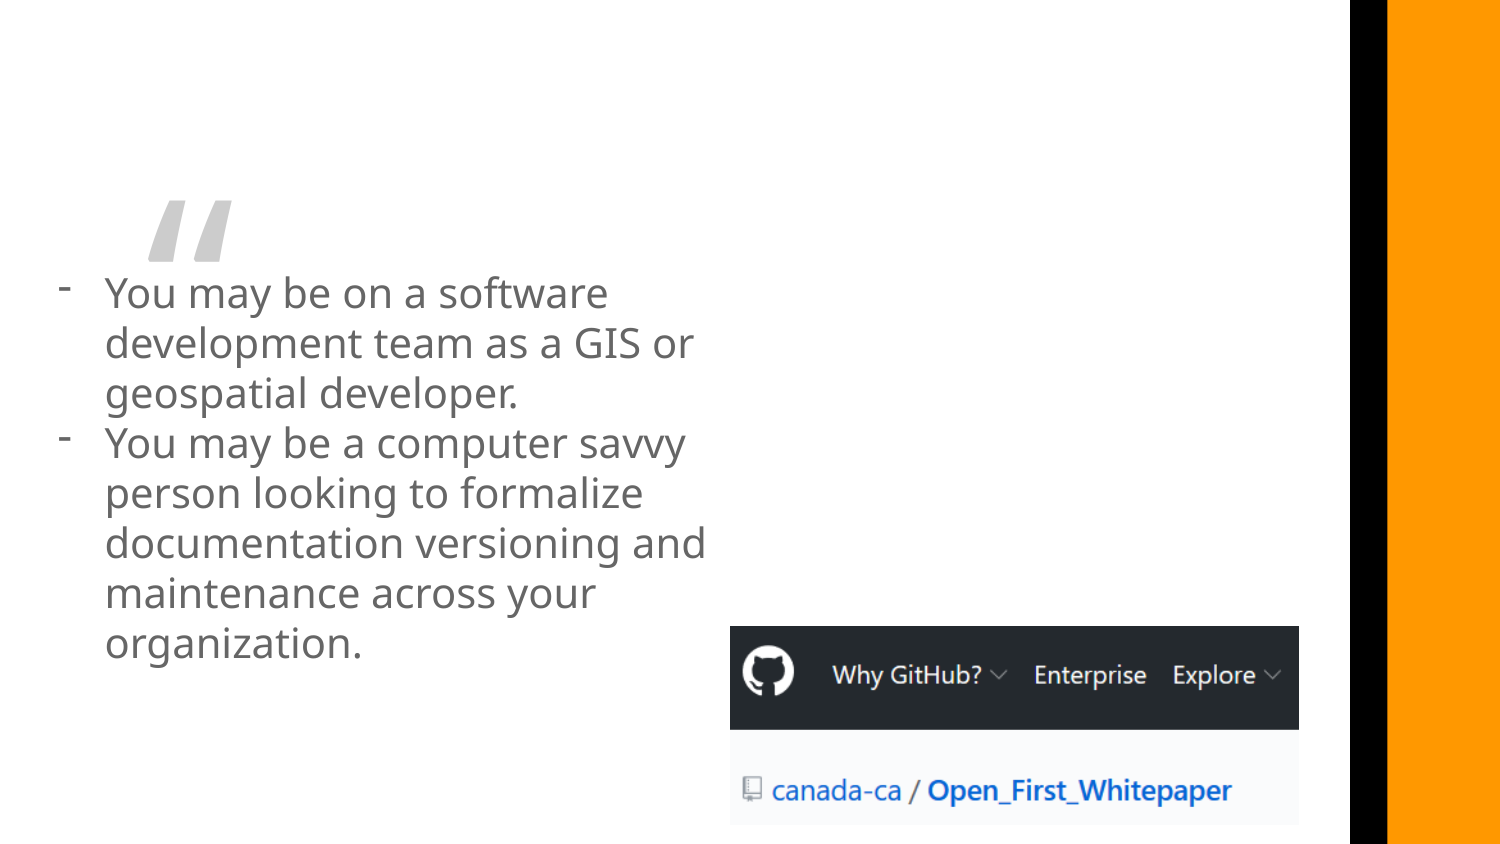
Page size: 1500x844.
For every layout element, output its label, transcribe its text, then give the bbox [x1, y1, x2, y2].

picture [730, 626, 1299, 825]
text_box You may be on a software development team as a GIS or geospatial developer. You may be a computer savvy person looking to formalize documentation versioning and maintenance across your organization. [42, 251, 780, 825]
